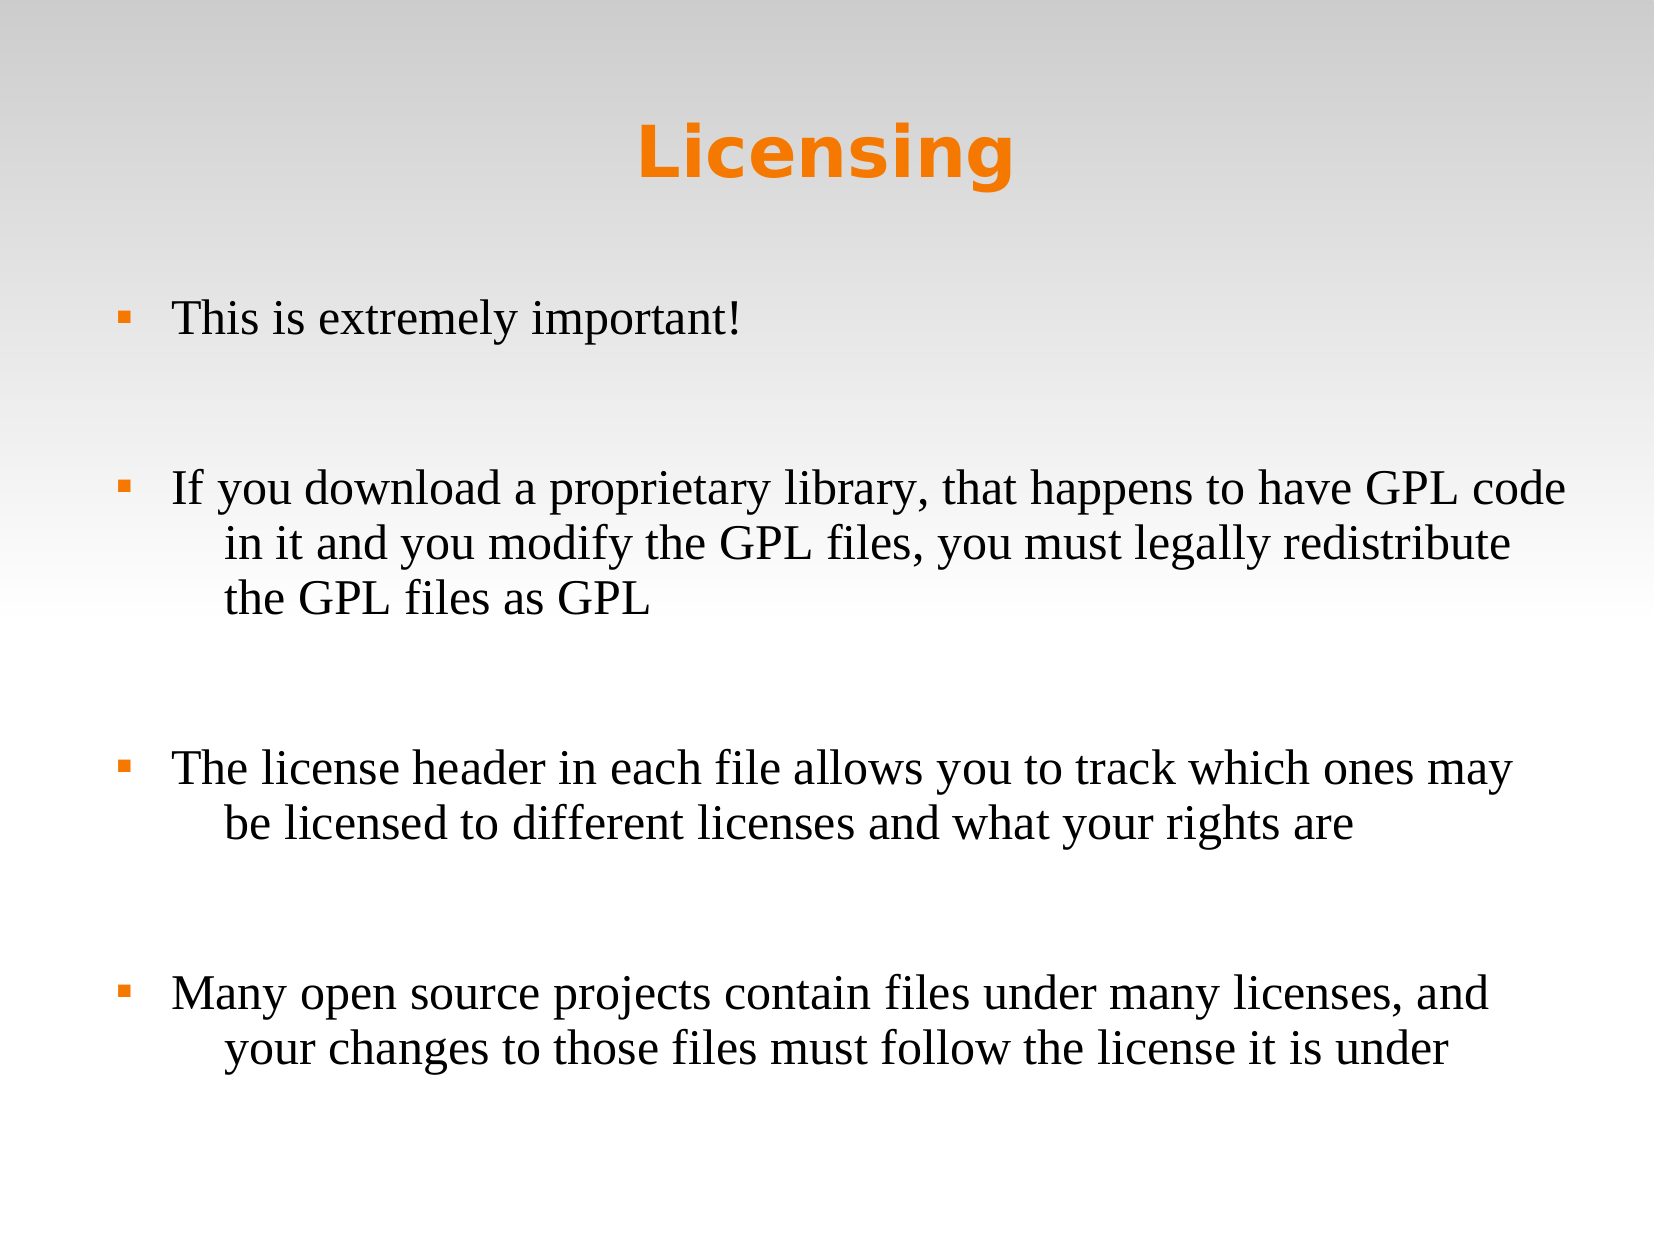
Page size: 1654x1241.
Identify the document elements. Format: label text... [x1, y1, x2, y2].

list This is extremely important! If you download a proprietary library, that happens to have GPL code in it and you modify the GPL files, you must legally redistribute the GPL files as GPL The license header in each file allows you to track which ones may be licensed to different licenses and what your rights are Many open source projects contain files under many licenses, and your changes to those files must follow the license it is under [82, 290, 1571, 1133]
title Licensing [82, 49, 1571, 257]
